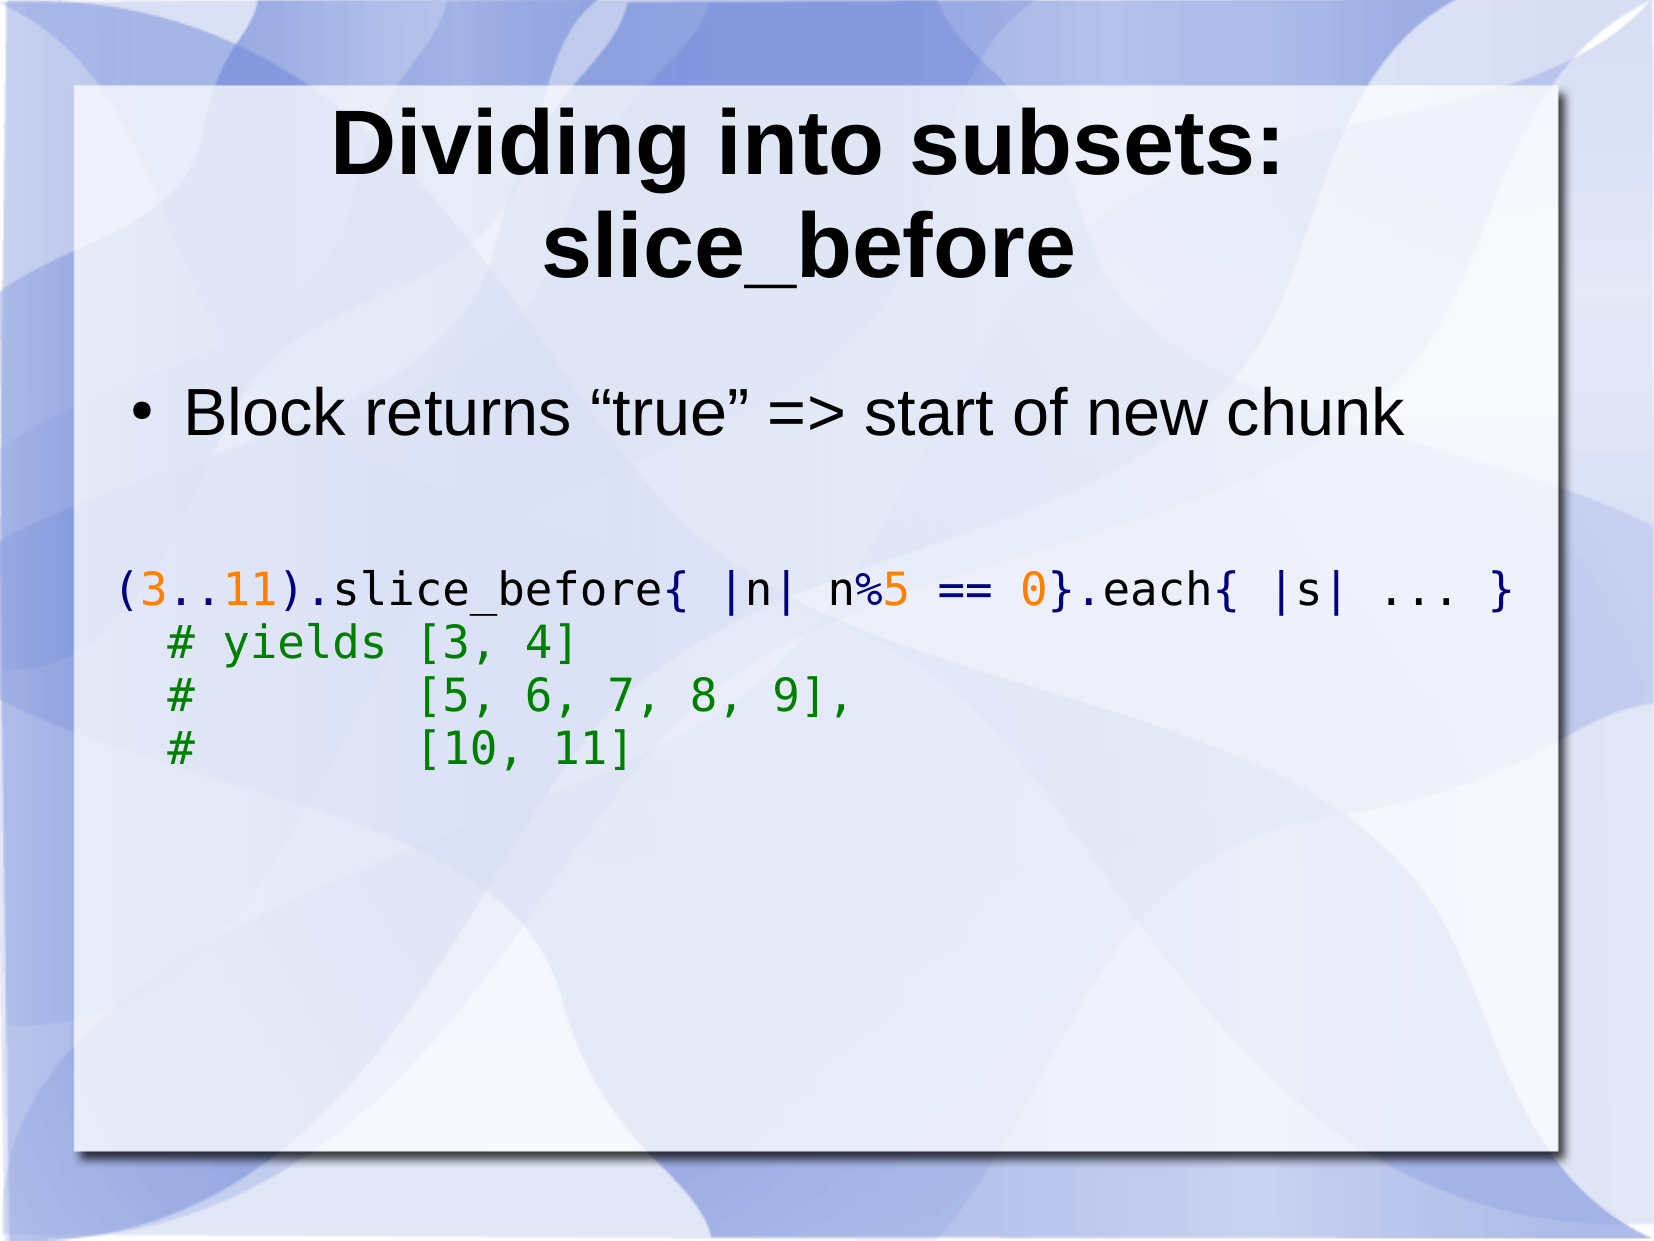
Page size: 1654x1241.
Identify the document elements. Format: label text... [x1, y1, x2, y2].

picture [0, 0, 1654, 1241]
list Block returns “true” => start of new chunk [112, 375, 1471, 544]
title Dividing into subsets: slice_before [82, 90, 1536, 298]
text_box (3..11).slice_before{ |n| n%5 == 0}.each{ |s| ... } # yields [3, 4] # [5, 6, 7, 8, 9], # [10, 11] [112, 562, 1538, 957]
